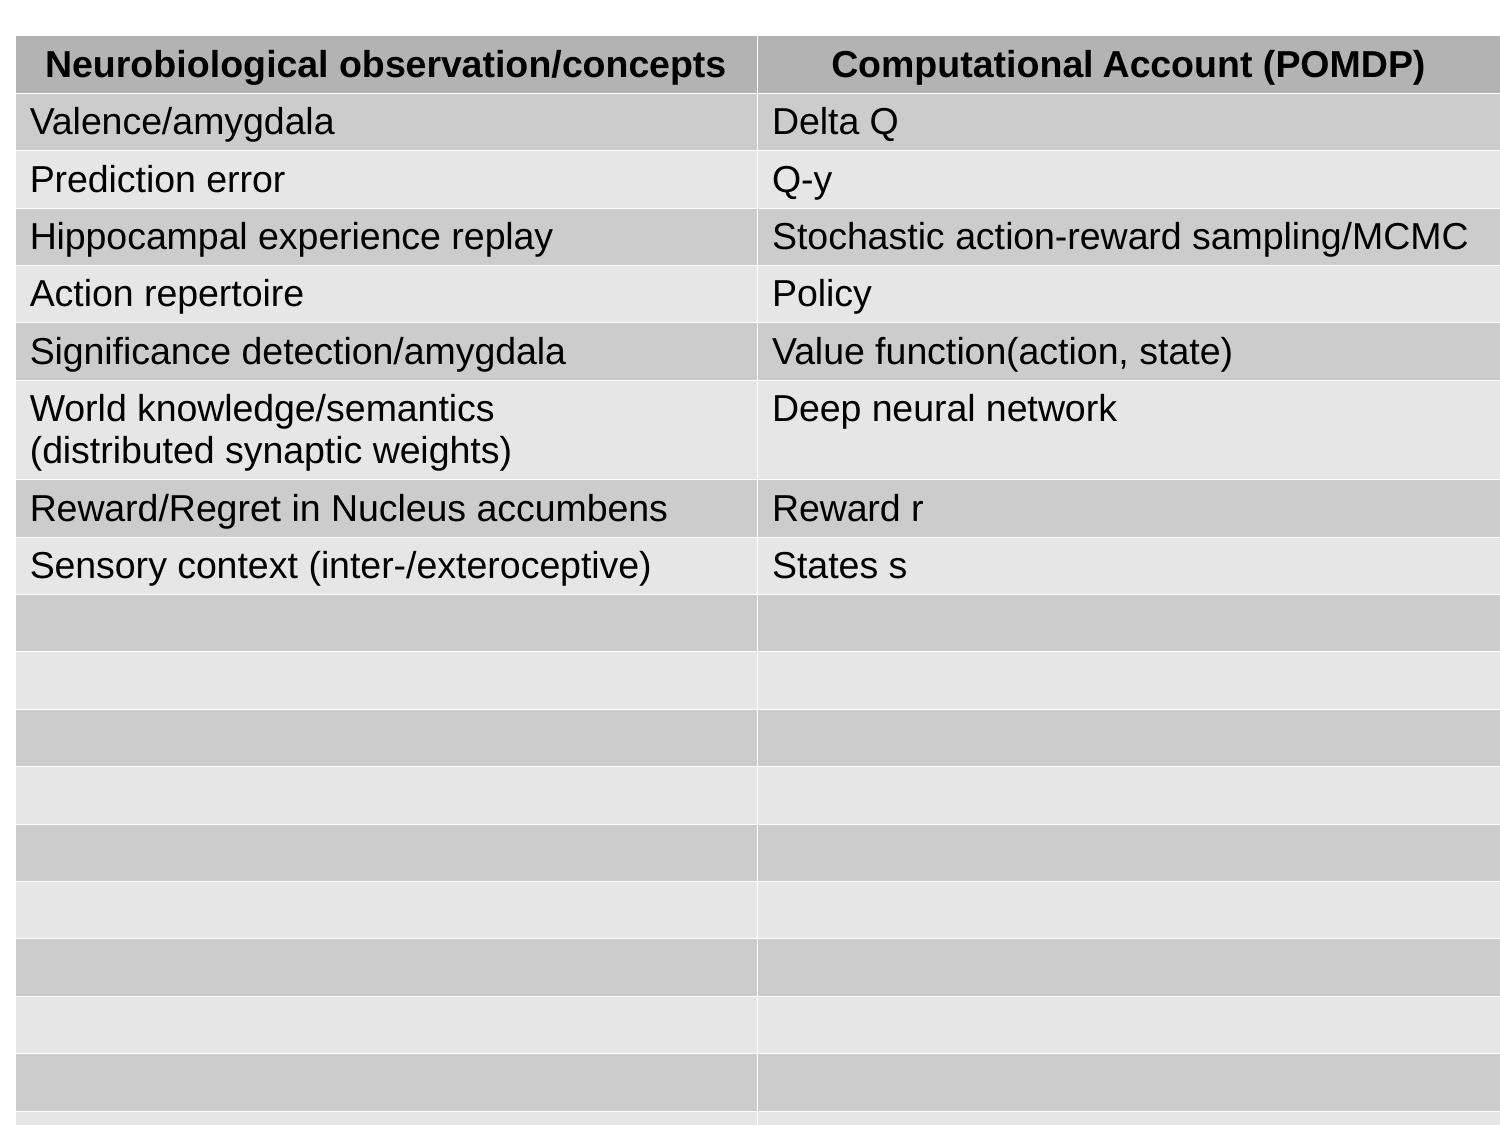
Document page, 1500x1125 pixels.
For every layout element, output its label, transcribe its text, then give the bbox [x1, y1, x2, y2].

table_cell [16, 710, 757, 766]
table_cell [758, 882, 1500, 938]
table_cell [758, 595, 1500, 651]
table_cell Q-y [758, 151, 1500, 208]
table_cell [16, 1054, 757, 1111]
table_header Computational Account (POMDP) [758, 36, 1500, 93]
table_cell Action repertoire [16, 266, 757, 322]
table_cell [758, 710, 1500, 766]
table_cell [16, 595, 757, 651]
table_cell [16, 939, 757, 996]
table_cell [16, 882, 757, 938]
table_cell States s [758, 538, 1500, 594]
table_cell [16, 825, 757, 881]
table_cell Delta Q [758, 94, 1500, 150]
table_cell Policy [758, 266, 1500, 322]
table_cell Deep neural network [758, 381, 1500, 479]
table_cell [758, 939, 1500, 996]
table_cell Stochastic action-reward sampling/MCMC [758, 209, 1500, 265]
table_cell [758, 1054, 1500, 1111]
table_header Neurobiological observation/concepts [16, 36, 757, 93]
table_cell Value function(action, state) [758, 323, 1500, 380]
table_cell [758, 767, 1500, 824]
table_cell Significance detection/amygdala [16, 323, 757, 380]
table_cell Reward/Regret in Nucleus accumbens [16, 480, 757, 537]
table_cell [16, 652, 757, 709]
table_cell [758, 1112, 1500, 1125]
table_cell [16, 1112, 757, 1125]
table_cell Valence/amygdala [16, 94, 757, 150]
table_cell [758, 652, 1500, 709]
table_cell [16, 997, 757, 1053]
table_cell World knowledge/semantics (distributed synaptic weights) [16, 381, 757, 479]
table_cell Prediction error [16, 151, 757, 208]
table_cell Reward r [758, 480, 1500, 537]
table_cell [758, 825, 1500, 881]
table_cell [758, 997, 1500, 1053]
table_cell Hippocampal experience replay [16, 209, 757, 265]
table_cell Sensory context (inter-/exteroceptive) [16, 538, 757, 594]
table_cell [16, 767, 757, 824]
